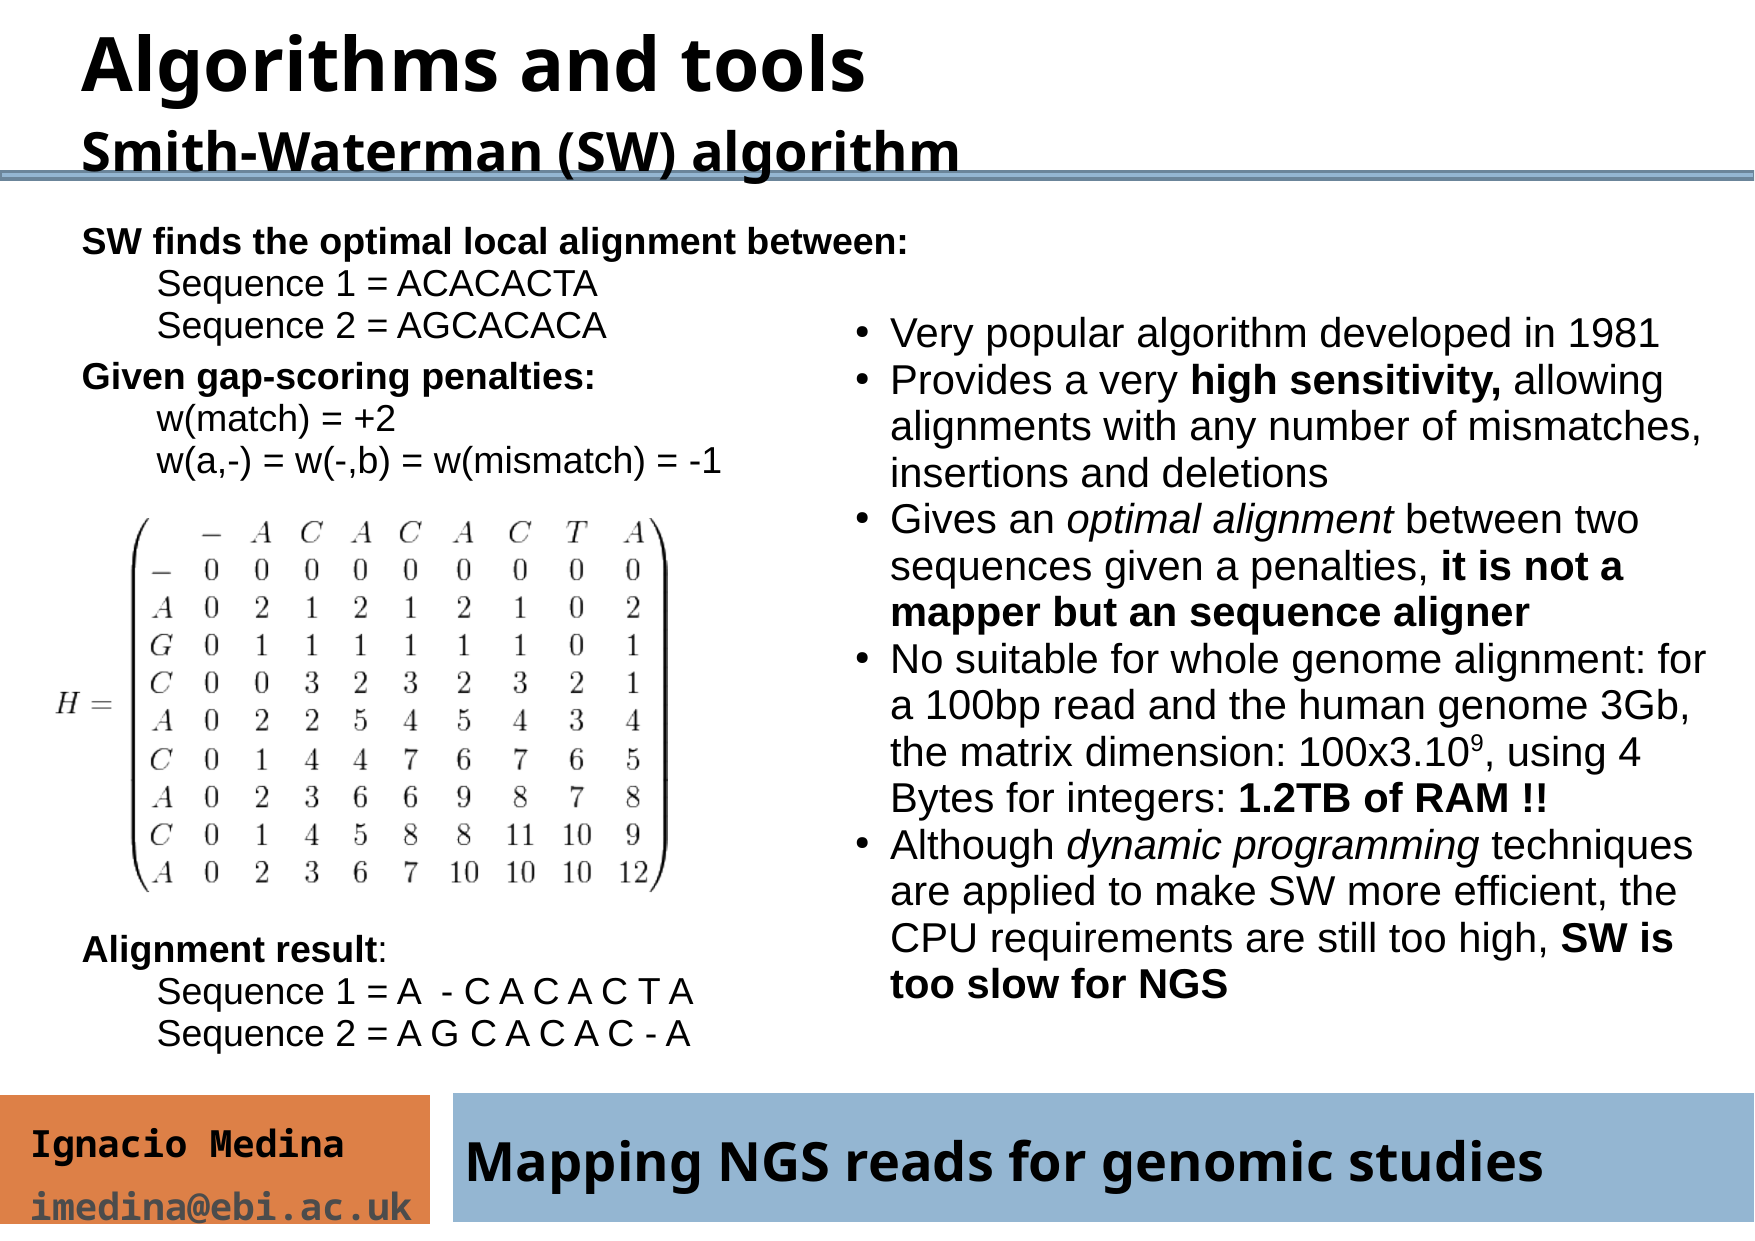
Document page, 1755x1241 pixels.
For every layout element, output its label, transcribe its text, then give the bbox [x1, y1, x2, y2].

text_box Algorithms and tools Smith-Waterman (SW) algorithm [67, 3, 1688, 169]
text_box [768, 171, 1754, 179]
text_box [0, 171, 566, 179]
text_box [667, 171, 762, 179]
text_box Mapping NGS reads for genomic studies [450, 1116, 1726, 1195]
text_box Alignment result: Sequence 1 = A - C A C A C T A Sequence 2 = A G C A C A C - A [66, 921, 790, 1063]
text_box Very popular algorithm developed in 1981 Provides a very high sensitivity, allowing alignments with any number of mismatches, insertions and deletions Gives an optimal alignment between two sequences given a penalties, it is not a mapper but an sequence aligner No suitable for whole genome alignment: for a 100bp read and the human genome 3Gb, the matrix dimension: 100x3.109, using 4 Bytes for integers: 1.2TB of RAM !! Although dynamic programming techniques are applied to make SW more efficient, the CPU requirements are still too high, SW is too slow for NGS [840, 302, 1741, 1017]
picture [54, 518, 668, 894]
text_box SW finds the optimal local alignment between: Sequence 1 = ACACACTA Sequence 2 = AGCACACA [66, 213, 946, 354]
text_box [569, 171, 664, 179]
text_box Ignacio Medina imedina@ebi.ac.uk [15, 1110, 436, 1224]
text_box Given gap-scoring penalties: w(match) = +2 w(a,-) = w(-,b) = w(mismatch) = -1 [66, 347, 781, 489]
